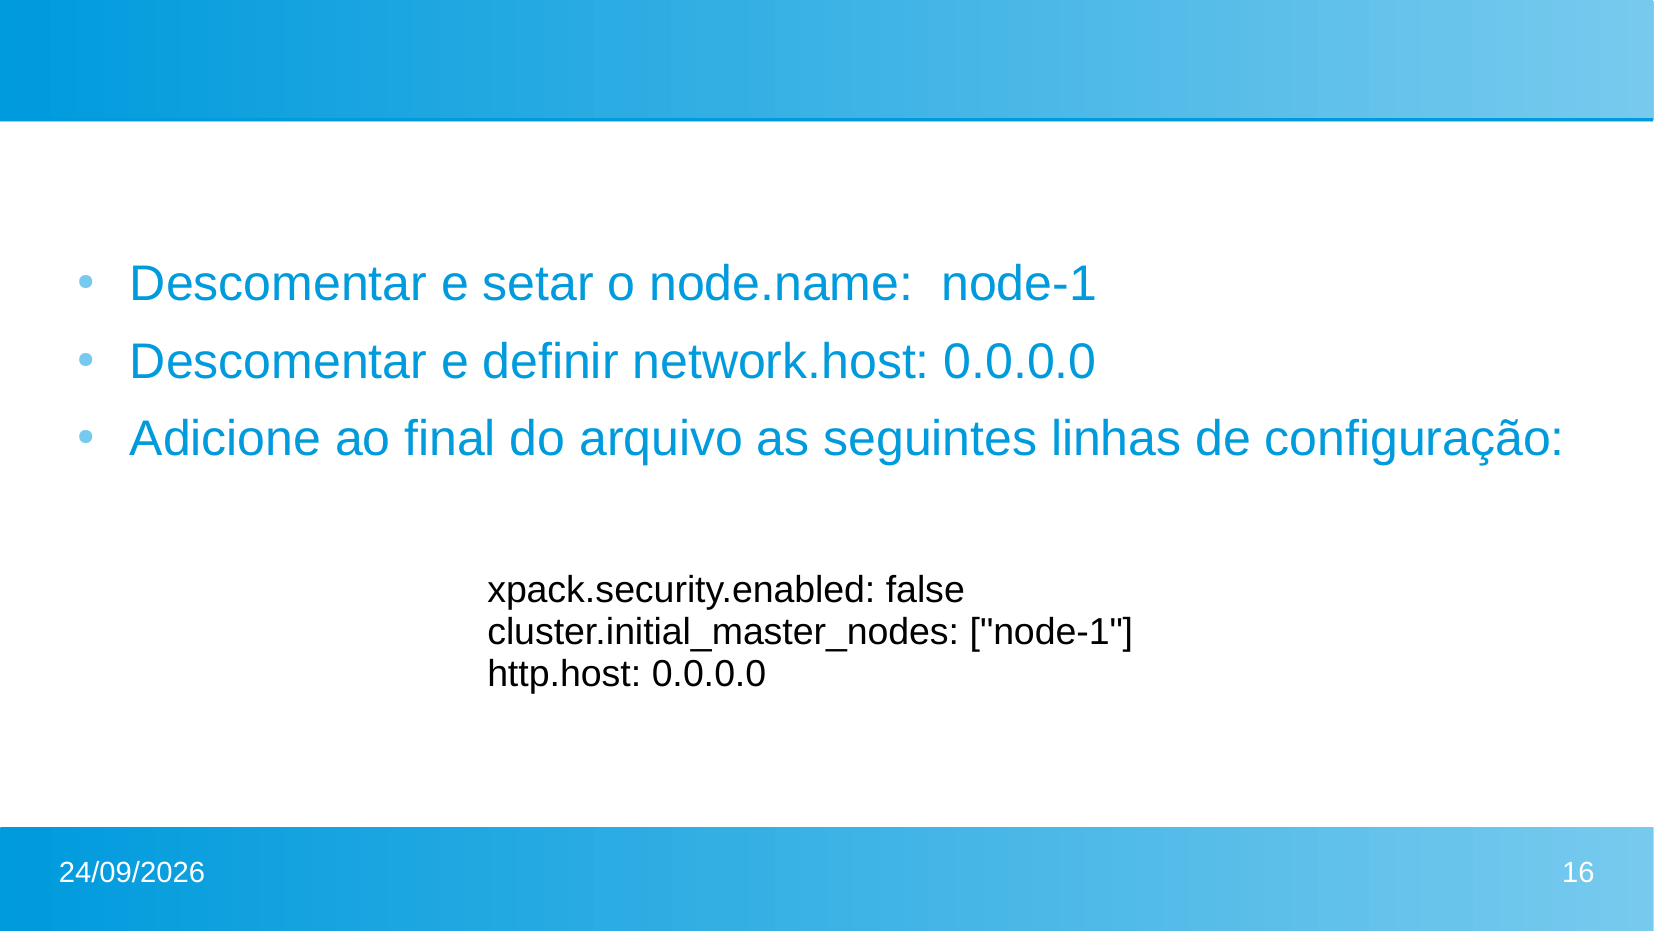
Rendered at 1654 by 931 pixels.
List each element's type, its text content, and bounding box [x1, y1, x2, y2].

text_box xpack.security.enabled: false cluster.initial_master_nodes: ["node-1"] http.host: 0.0.0.0 [472, 561, 1241, 702]
list Descomentar e setar o node.name: node-1 Descomentar e definir network.host: 0.0.0.0 Adicione ao final do arquivo as seguintes linhas de configuração: [59, 177, 1595, 473]
